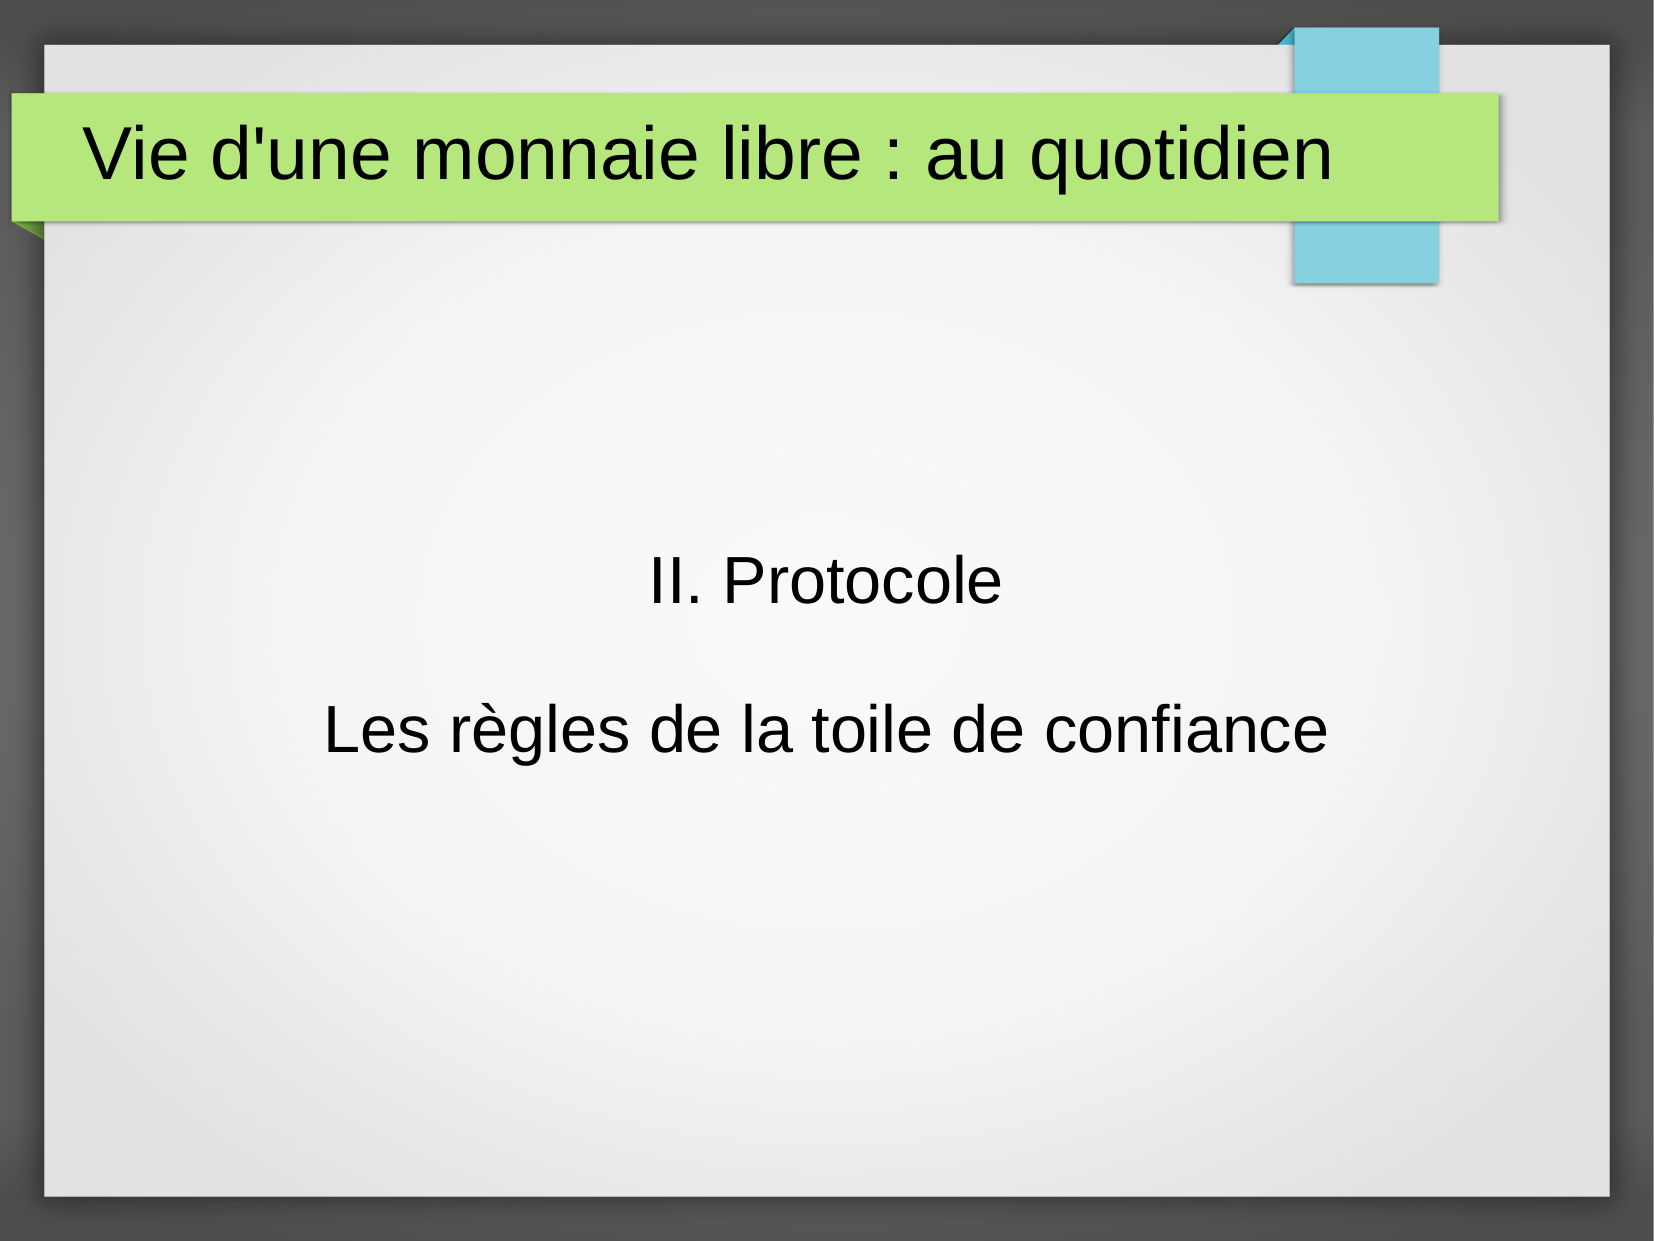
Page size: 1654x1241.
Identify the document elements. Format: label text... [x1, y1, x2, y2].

picture [0, 0, 1654, 1241]
subtitle II. Protocole Les règles de la toile de confiance [82, 295, 1571, 1015]
title Vie d'une monnaie libre : au quotidien [82, 94, 1489, 213]
